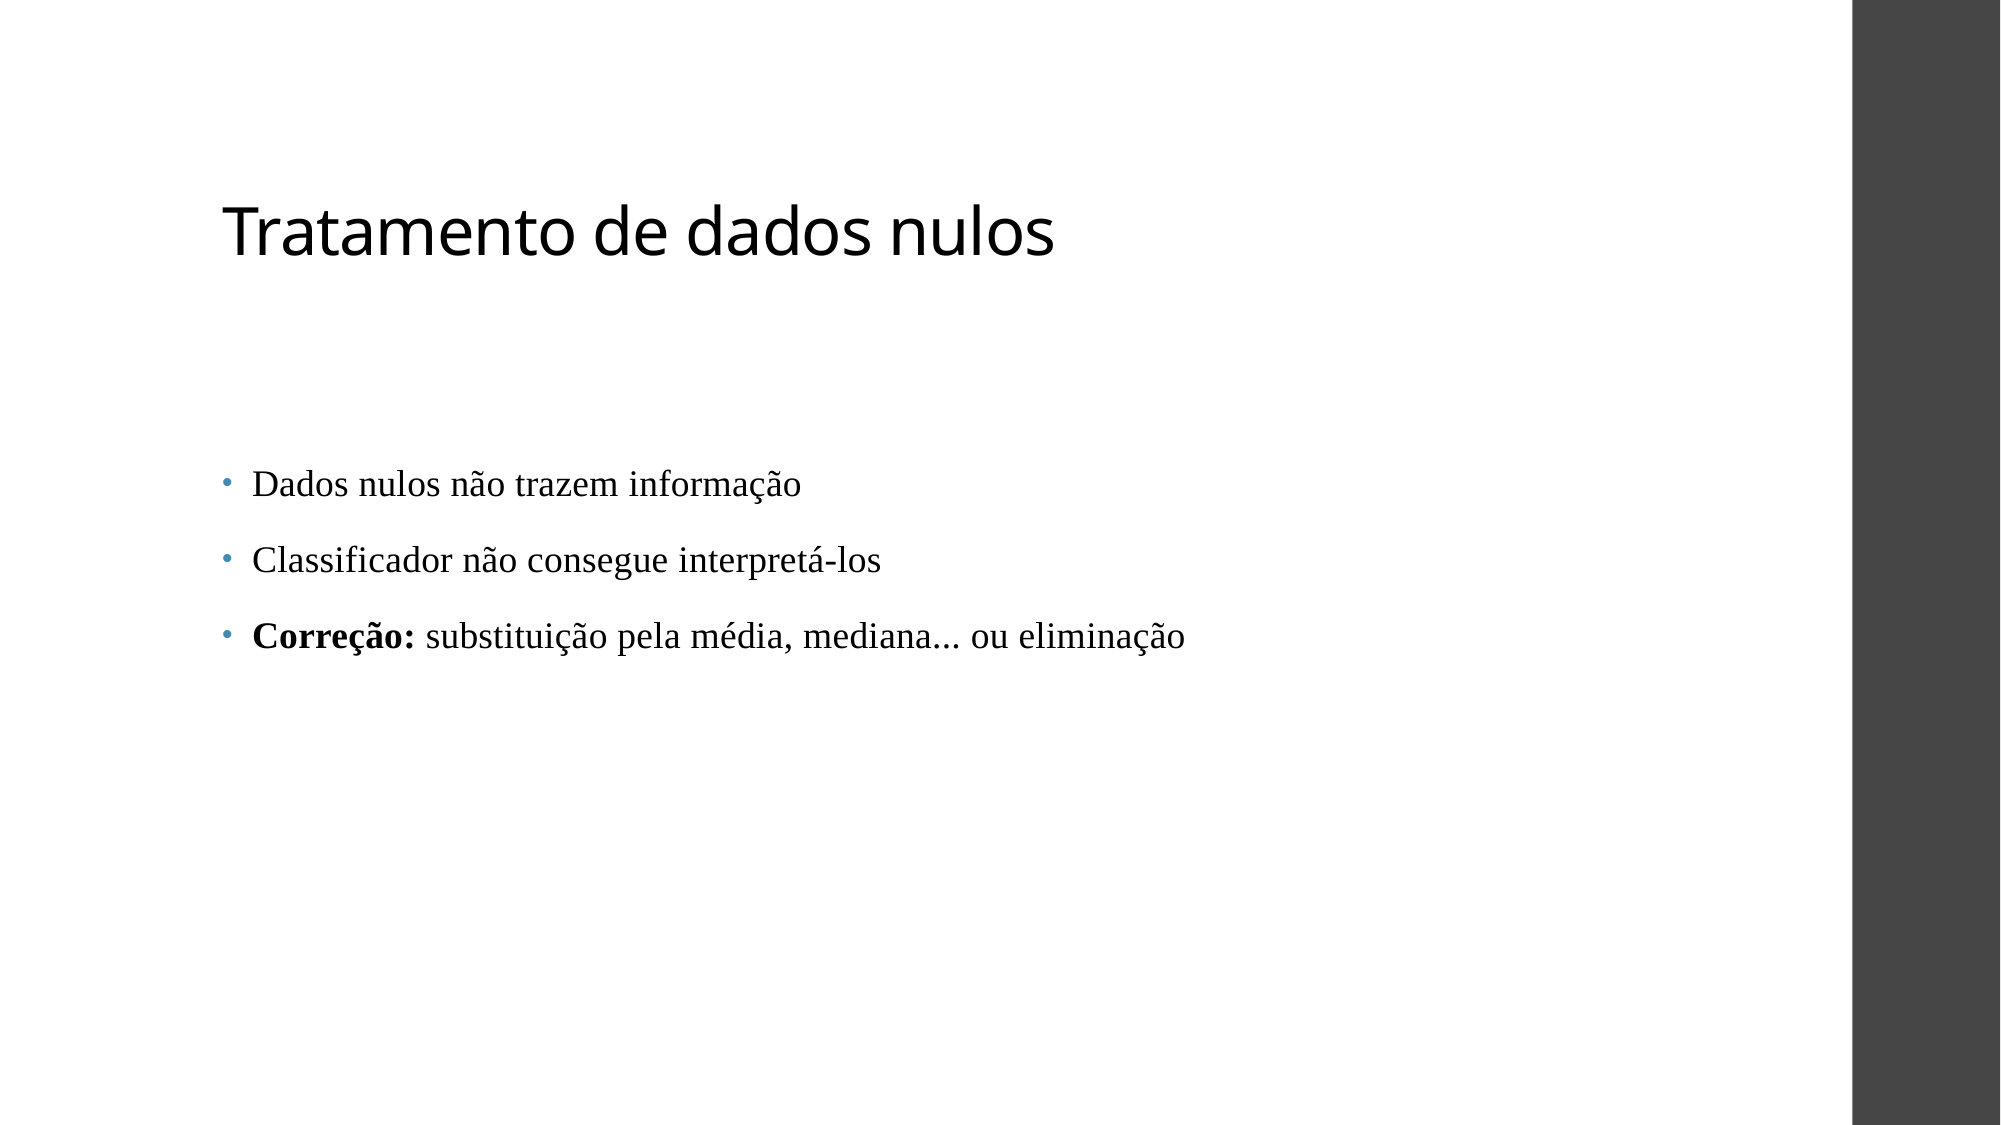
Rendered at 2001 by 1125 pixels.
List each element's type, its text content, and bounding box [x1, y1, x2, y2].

list Dados nulos não trazem informação Classificador não consegue interpretá-los Correção: substituição pela média, mediana... ou eliminação [206, 299, 1617, 1014]
title Tratamento de dados nulos [206, 60, 1797, 278]
